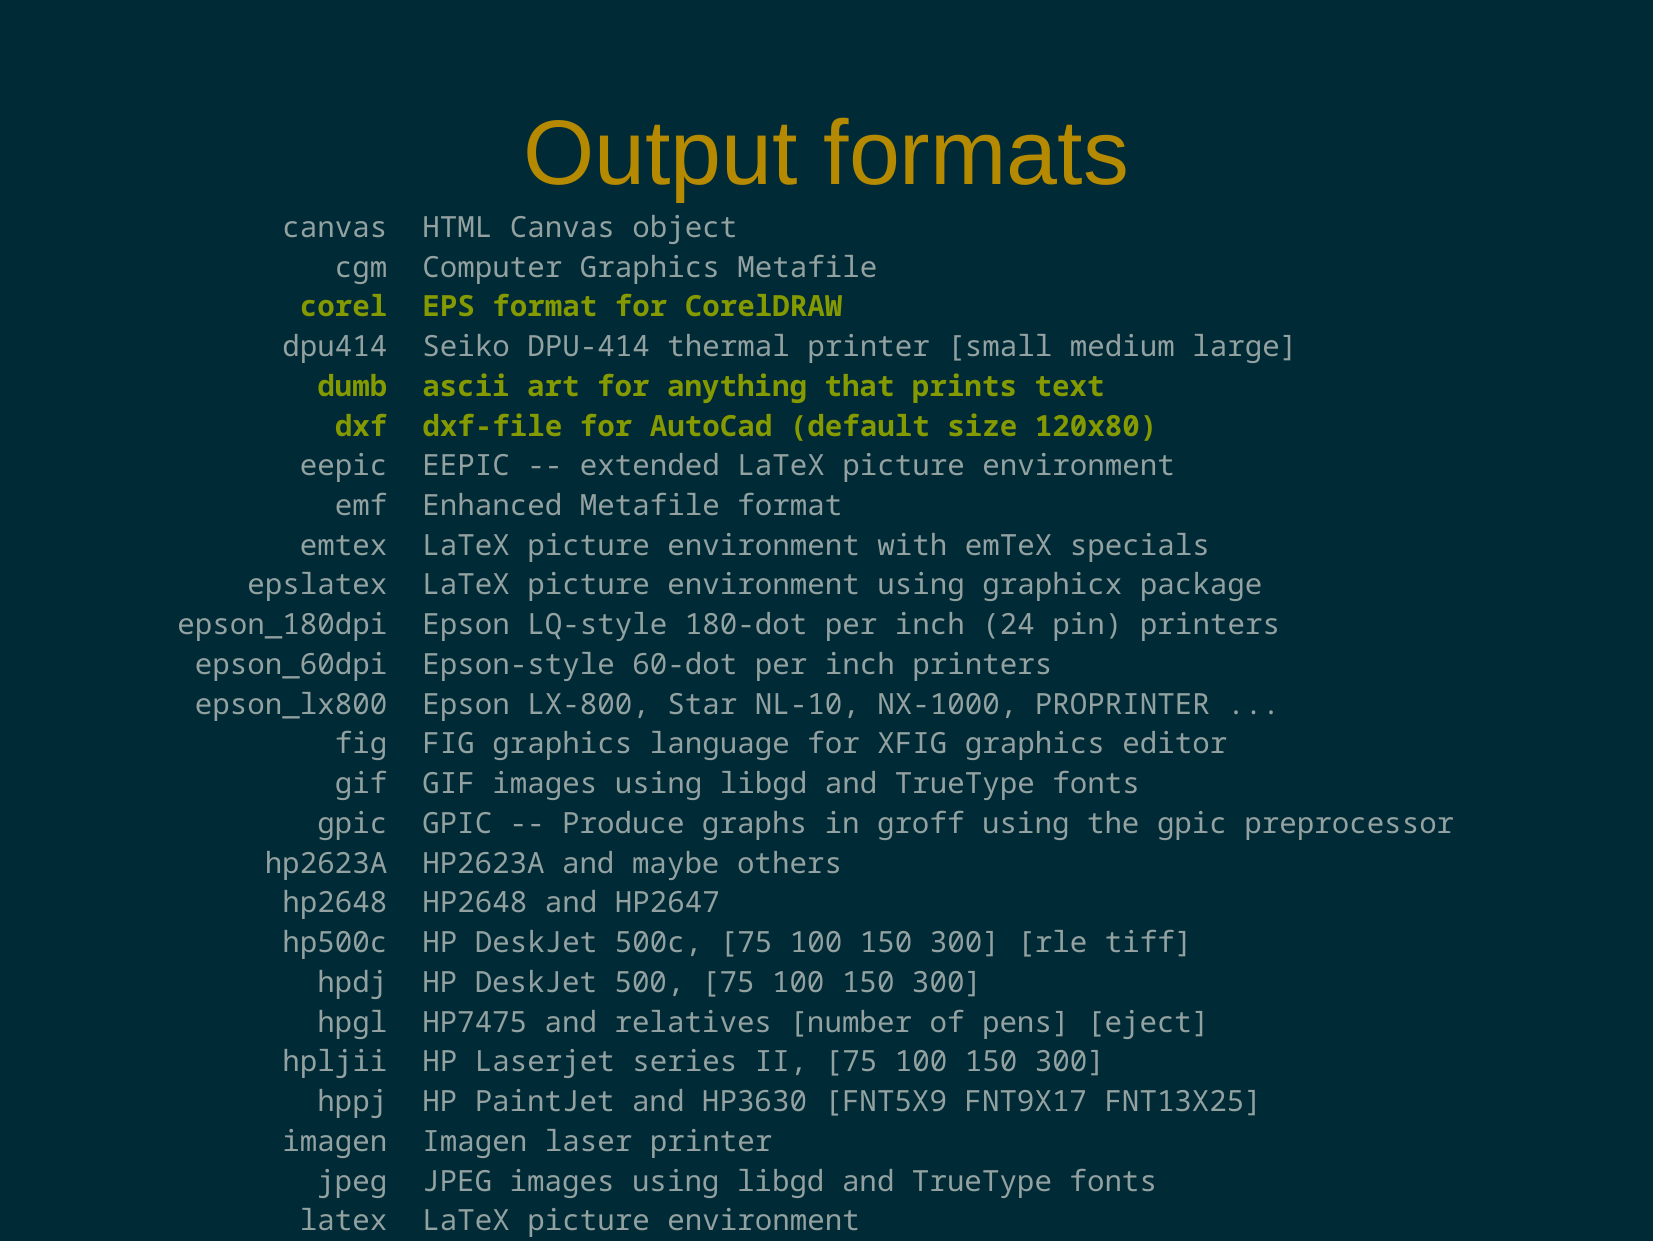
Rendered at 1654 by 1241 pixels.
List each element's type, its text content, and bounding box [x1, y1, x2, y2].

title Output formats [82, 49, 1571, 198]
text_box canvas HTML Canvas object cgm Computer Graphics Metafile corel EPS format for CorelDRAW dpu414 Seiko DPU-414 thermal printer [small medium large] dumb ascii art for anything that prints text dxf dxf-file for AutoCad (default size 120x80) eepic EEPIC -- extended LaTeX picture environment emf Enhanced Metafile format emtex LaTeX picture environment with emTeX specials epslatex LaTeX picture environment using graphicx package epson_180dpi Epson LQ-style 180-dot per inch (24 pin) printers epson_60dpi Epson-style 60-dot per inch printers epson_lx800 Epson LX-800, Star NL-10, NX-1000, PROPRINTER ... fig FIG graphics language for XFIG graphics editor gif GIF images using libgd and TrueType fonts gpic GPIC -- Produce graphs in groff using the gpic preprocessor hp2623A HP2623A and maybe others hp2648 HP2648 and HP2647 hp500c HP DeskJet 500c, [75 100 150 300] [rle tiff] hpdj HP DeskJet 500, [75 100 150 300] hpgl HP7475 and relatives [number of pens] [eject] hpljii HP Laserjet series II, [75 100 150 300] hppj HP PaintJet and HP3630 [FNT5X9 FNT9X17 FNT13X25] imagen Imagen laser printer jpeg JPEG images using libgd and TrueType fonts latex LaTeX picture environment lua Lua generic terminal driver [75, 198, 1579, 1183]
